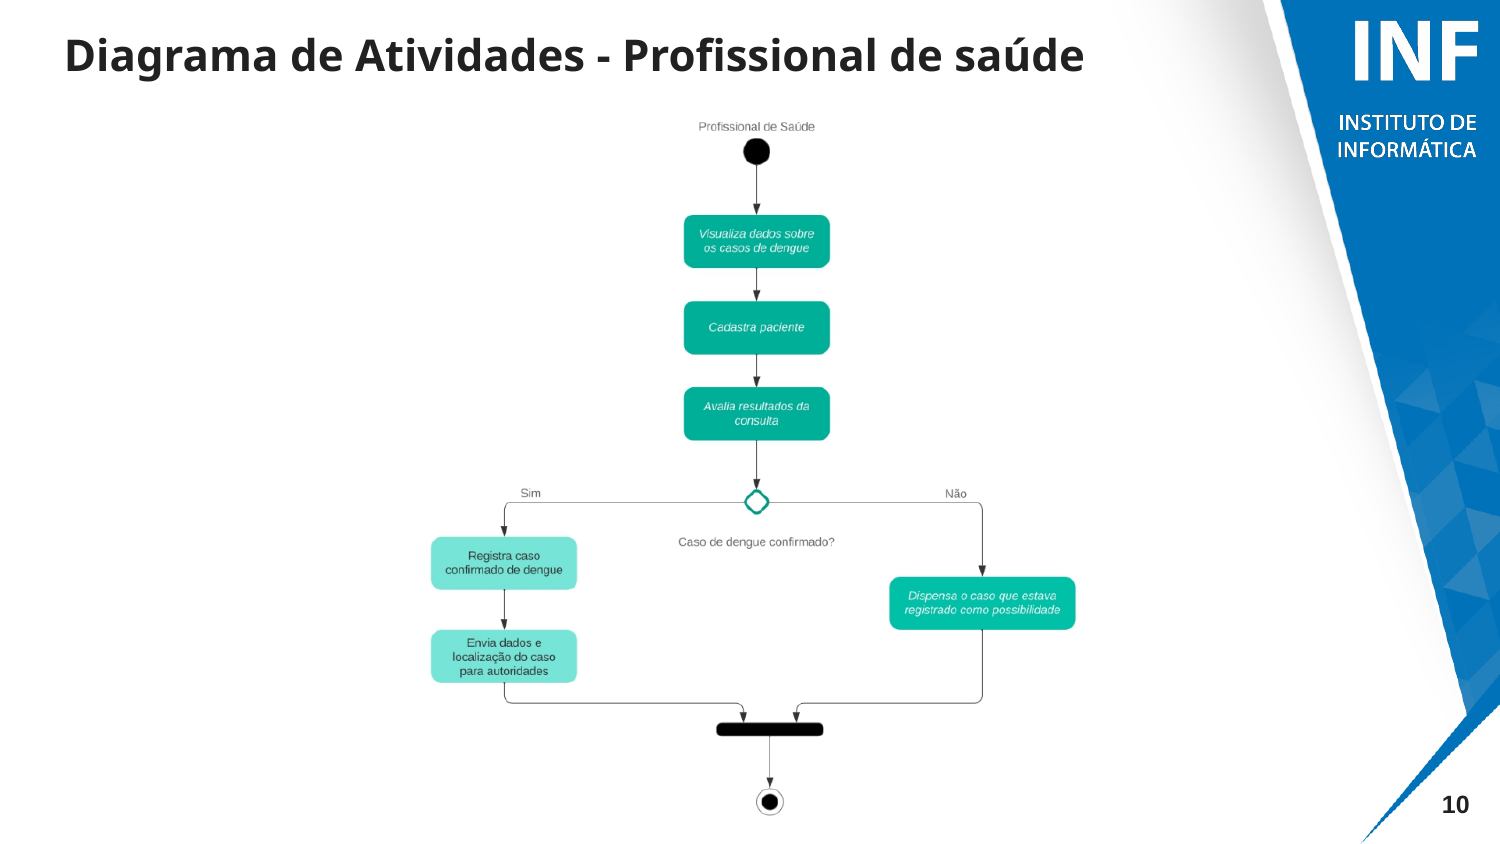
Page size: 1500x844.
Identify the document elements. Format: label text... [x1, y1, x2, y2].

title Diagrama de Atividades - Profissional de saúde [48, 12, 1439, 89]
slide_number <number> [1394, 771, 1485, 837]
picture [0, 0, 1500, 844]
